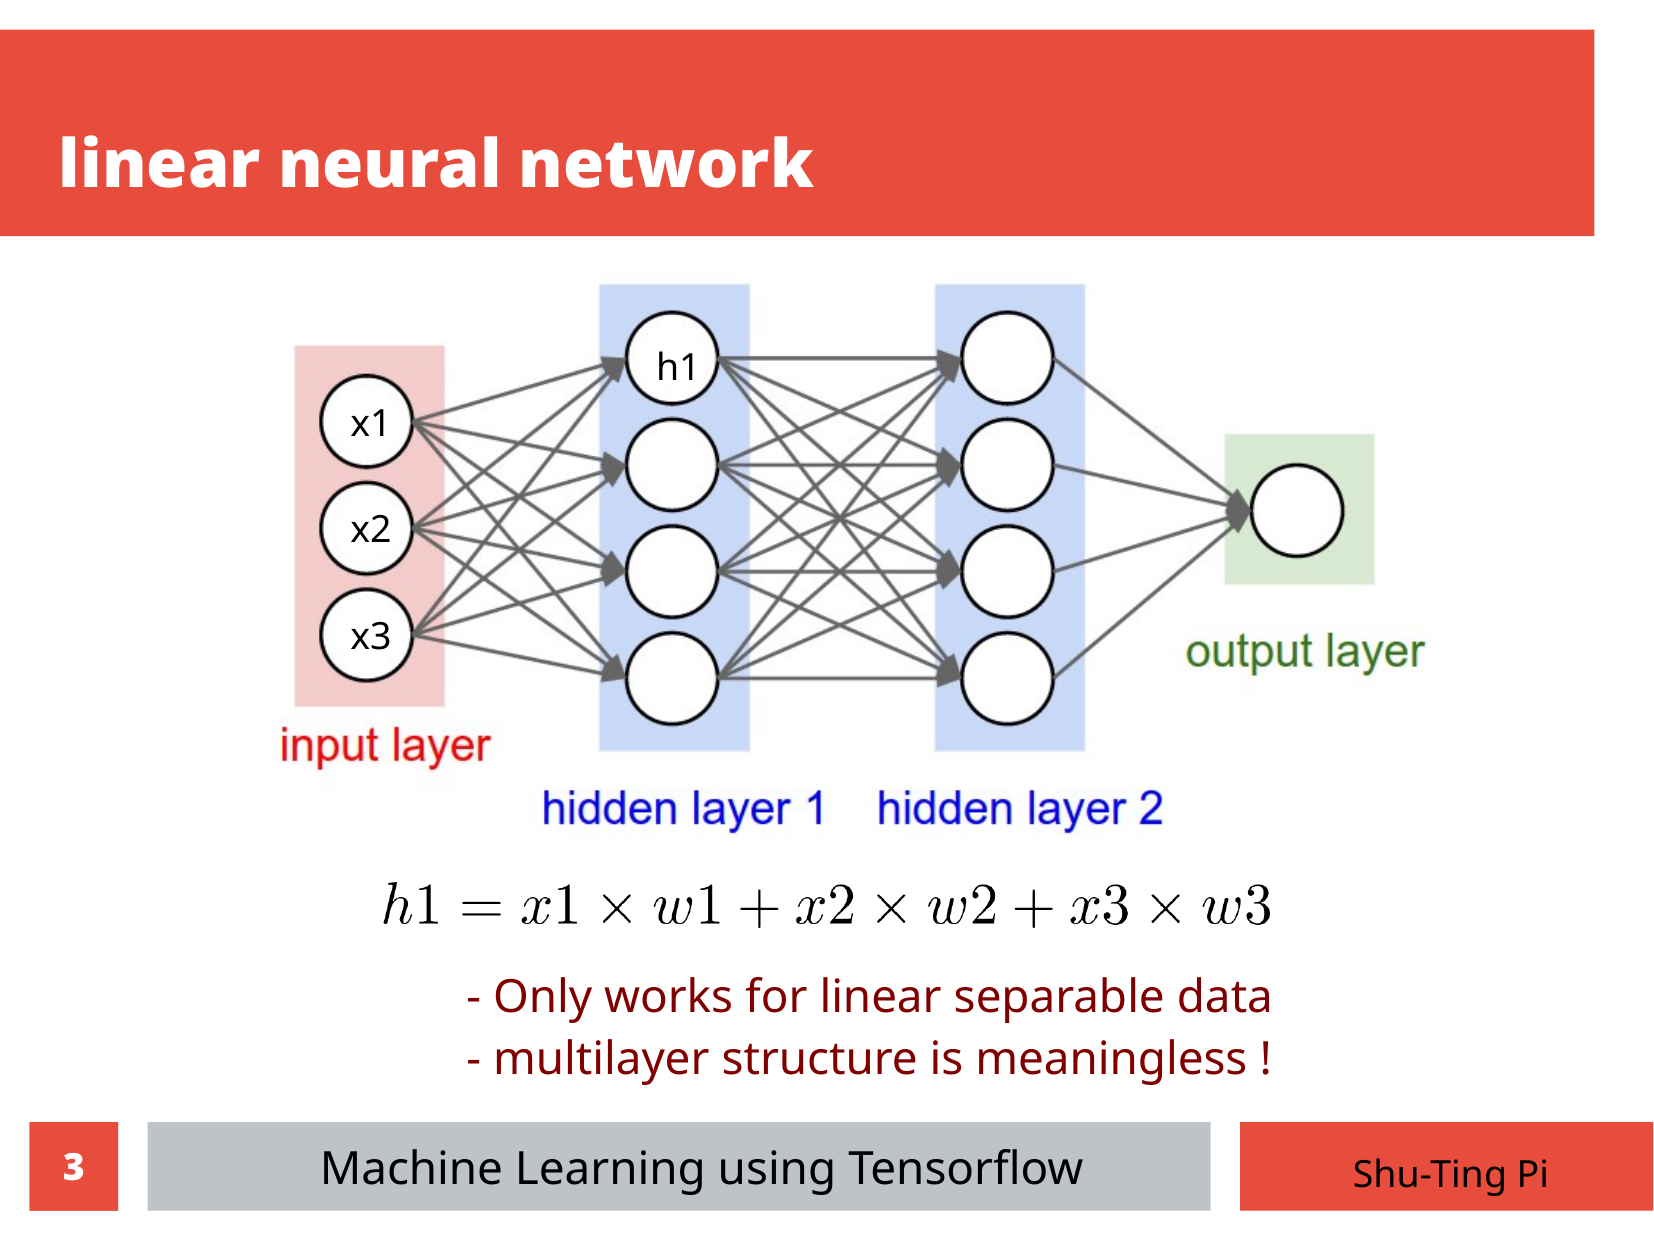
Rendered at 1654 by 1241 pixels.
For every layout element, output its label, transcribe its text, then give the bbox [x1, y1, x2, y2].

text_box x2 [335, 495, 412, 558]
text_box Shu-Ting Pi [1338, 1140, 1573, 1203]
title linear neural network [59, 59, 1595, 207]
subtitle [59, 324, 1565, 1093]
picture [271, 271, 1434, 842]
text_box x3 [335, 601, 412, 664]
text_box x1 [335, 389, 412, 452]
text_box - Only works for linear separable data - multilayer structure is meaningless ! [451, 955, 1354, 1086]
text_box h1 [641, 333, 719, 396]
text_box Machine Learning using Tensorflow [305, 1128, 1191, 1241]
picture [383, 882, 1270, 928]
